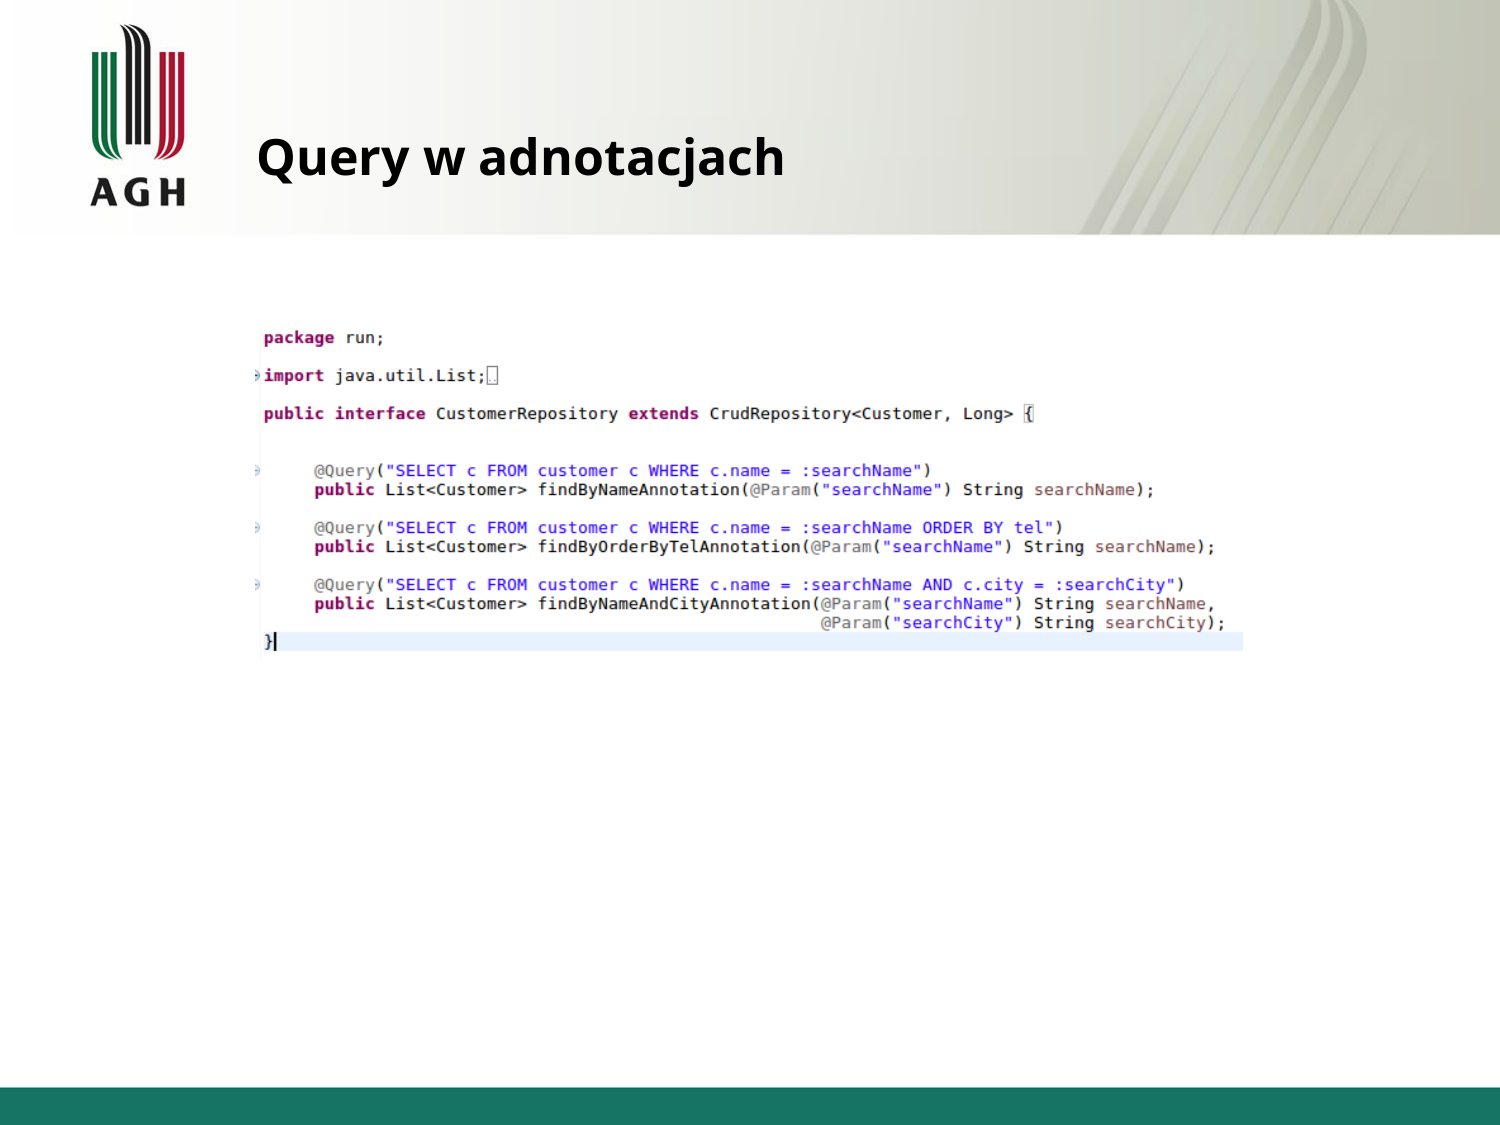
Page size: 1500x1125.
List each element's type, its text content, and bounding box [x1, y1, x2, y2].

title Query w adnotacjach [242, 78, 1425, 233]
picture [0, 0, 1500, 1125]
